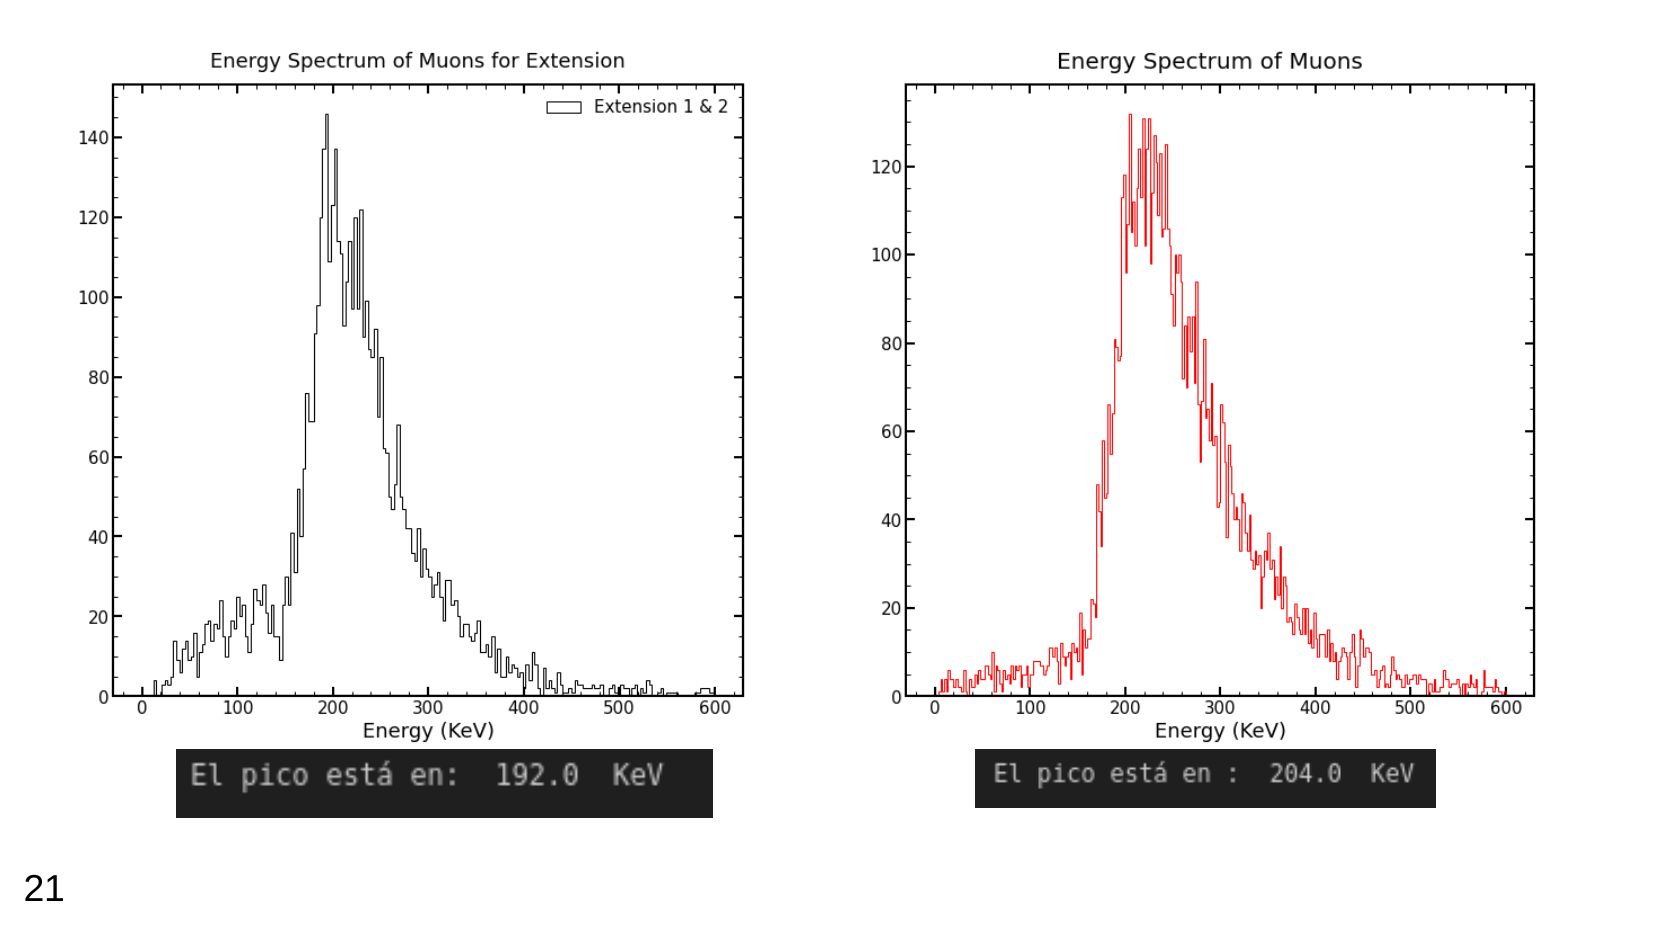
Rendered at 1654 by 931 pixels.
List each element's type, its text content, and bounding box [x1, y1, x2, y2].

picture [862, 44, 1542, 808]
text_box <number> [8, 860, 638, 931]
picture [69, 44, 751, 818]
